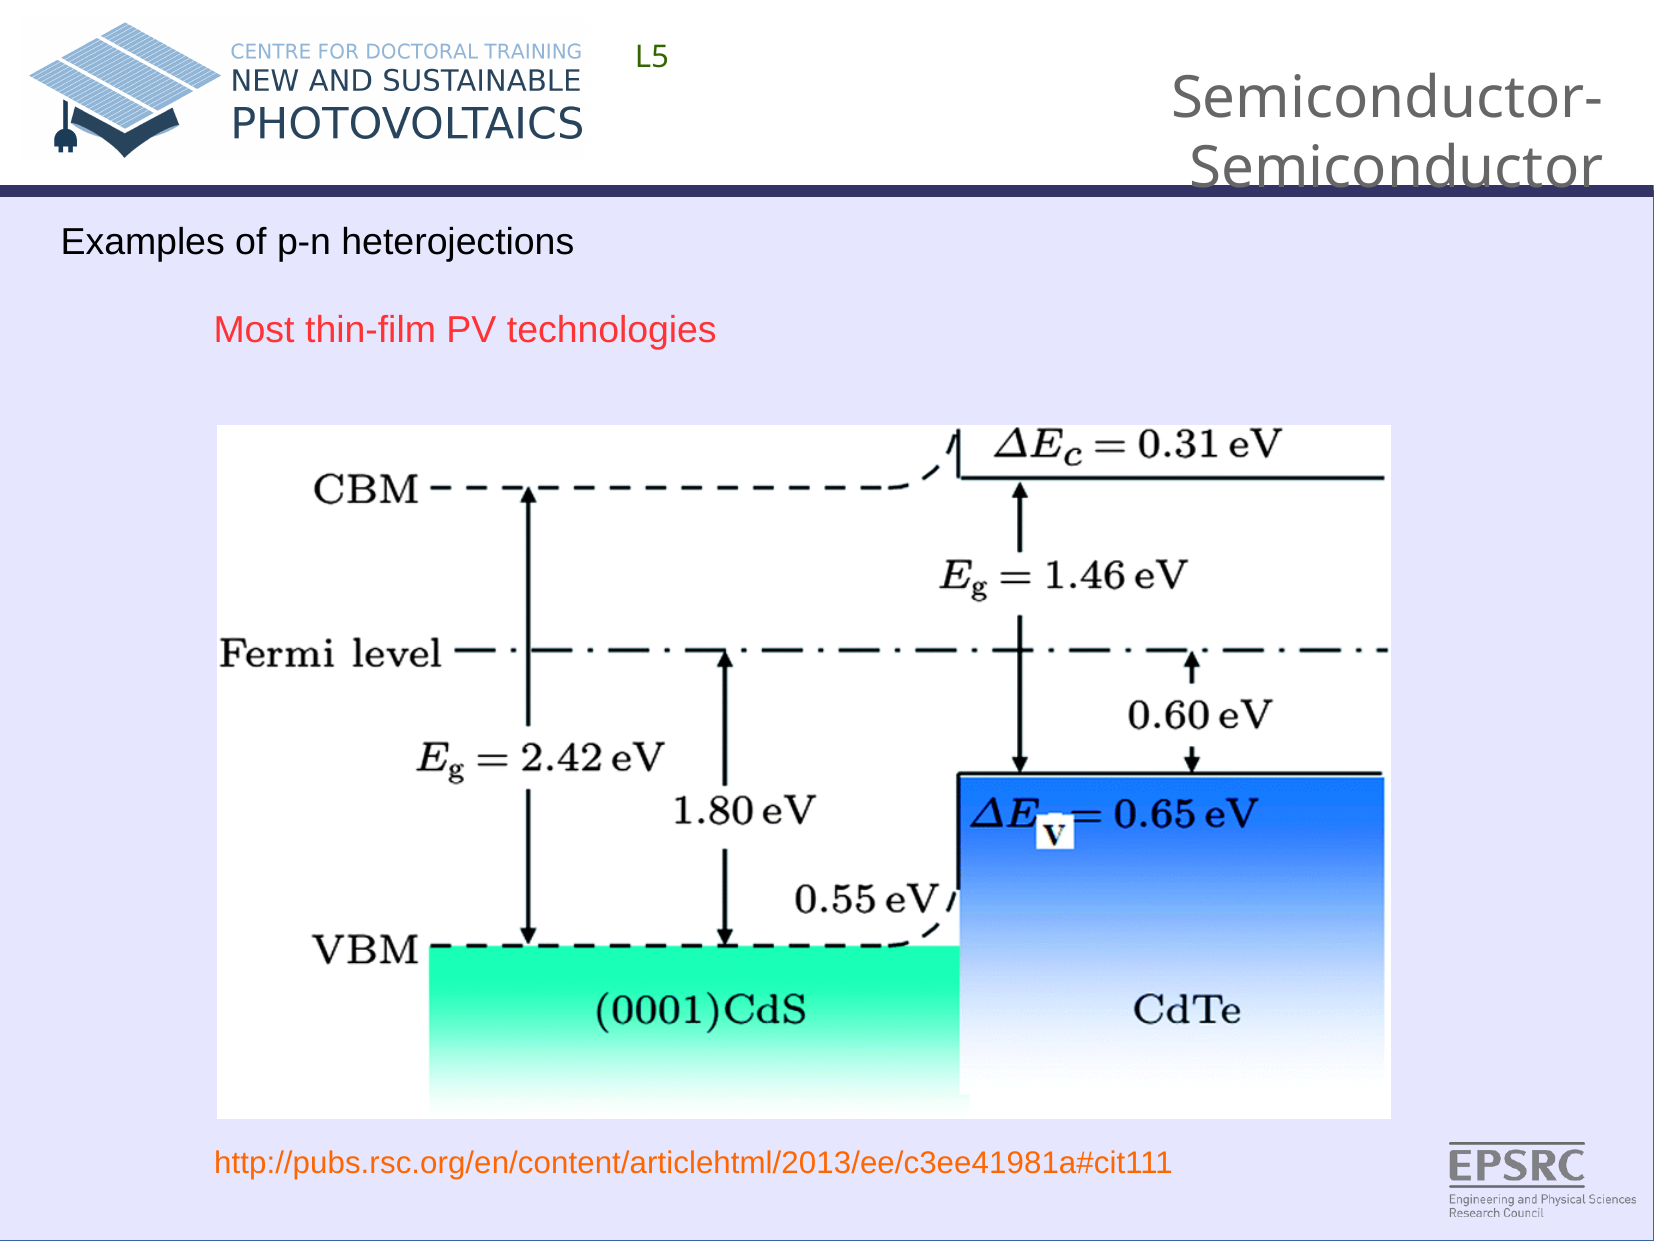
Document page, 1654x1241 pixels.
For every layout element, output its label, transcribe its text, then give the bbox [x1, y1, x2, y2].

text_box [0, 197, 1654, 1241]
picture [217, 425, 1391, 1119]
text_box Most thin-film PV technologies [198, 301, 732, 358]
text_box http://pubs.rsc.org/en/content/articlehtml/2013/ee/c3ee41981a#cit111 [199, 1137, 1378, 1195]
picture [19, 17, 591, 166]
text_box L5 [620, 29, 880, 80]
text_box Examples of p-n heterojections [45, 212, 590, 270]
text_box Semiconductor-Semiconductor [767, 51, 1618, 142]
picture [1449, 1142, 1636, 1217]
